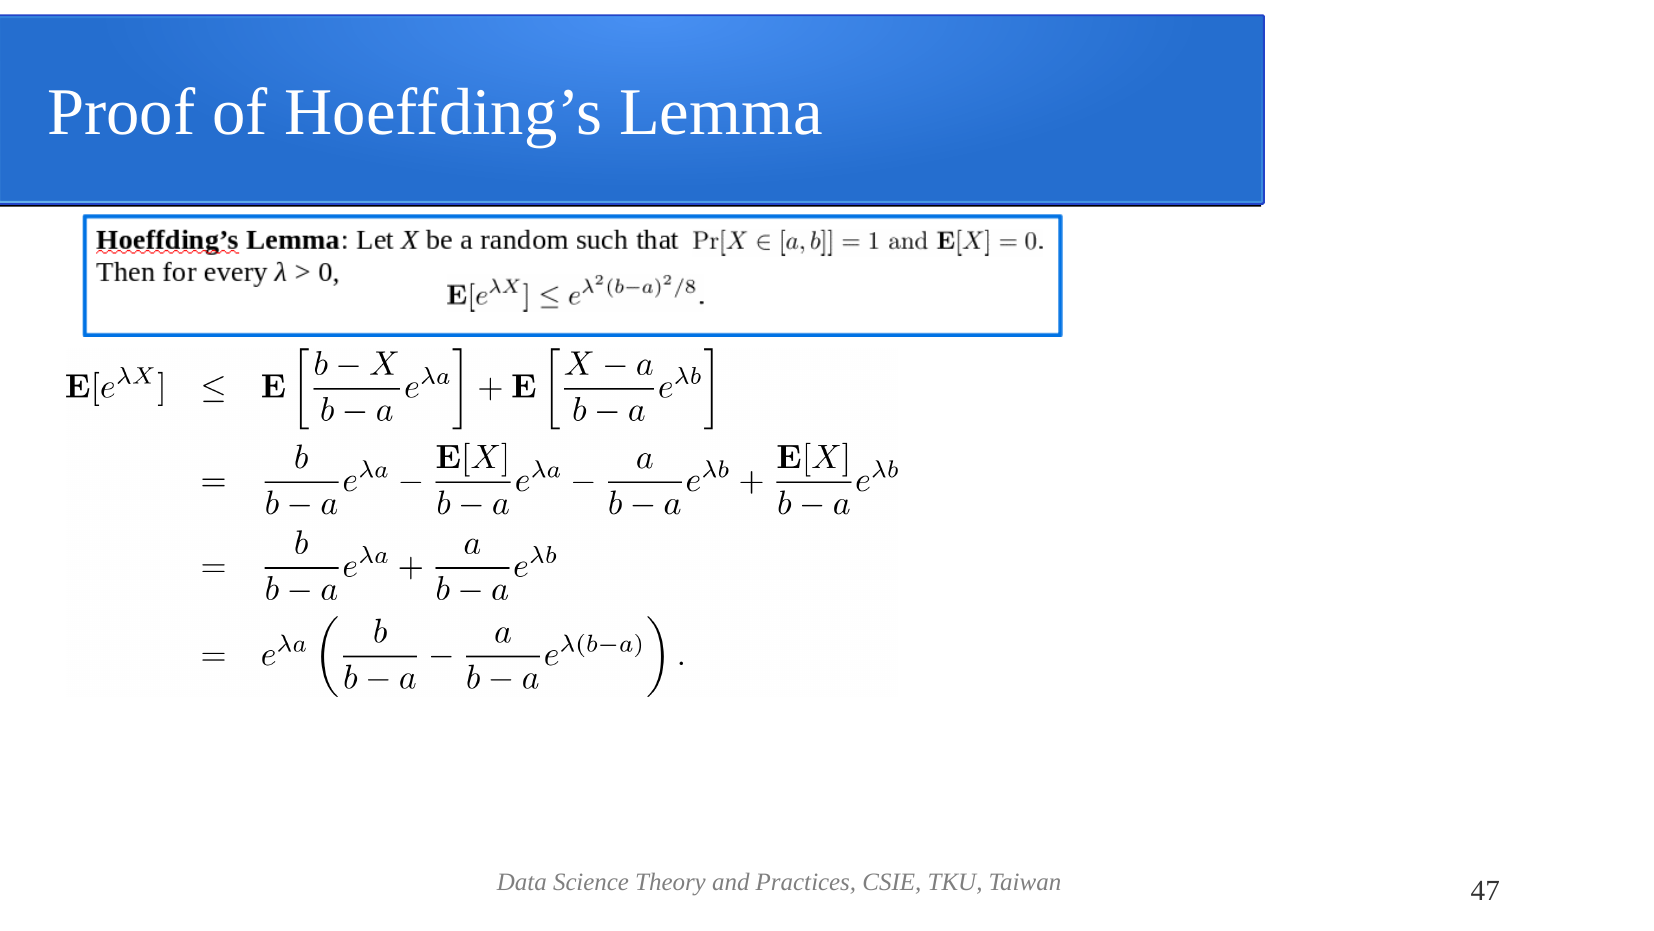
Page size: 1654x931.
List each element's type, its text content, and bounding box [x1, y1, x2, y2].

picture [66, 348, 898, 697]
picture [82, 212, 1063, 337]
title Proof of Hoeffding’s Lemma [47, 35, 1199, 189]
